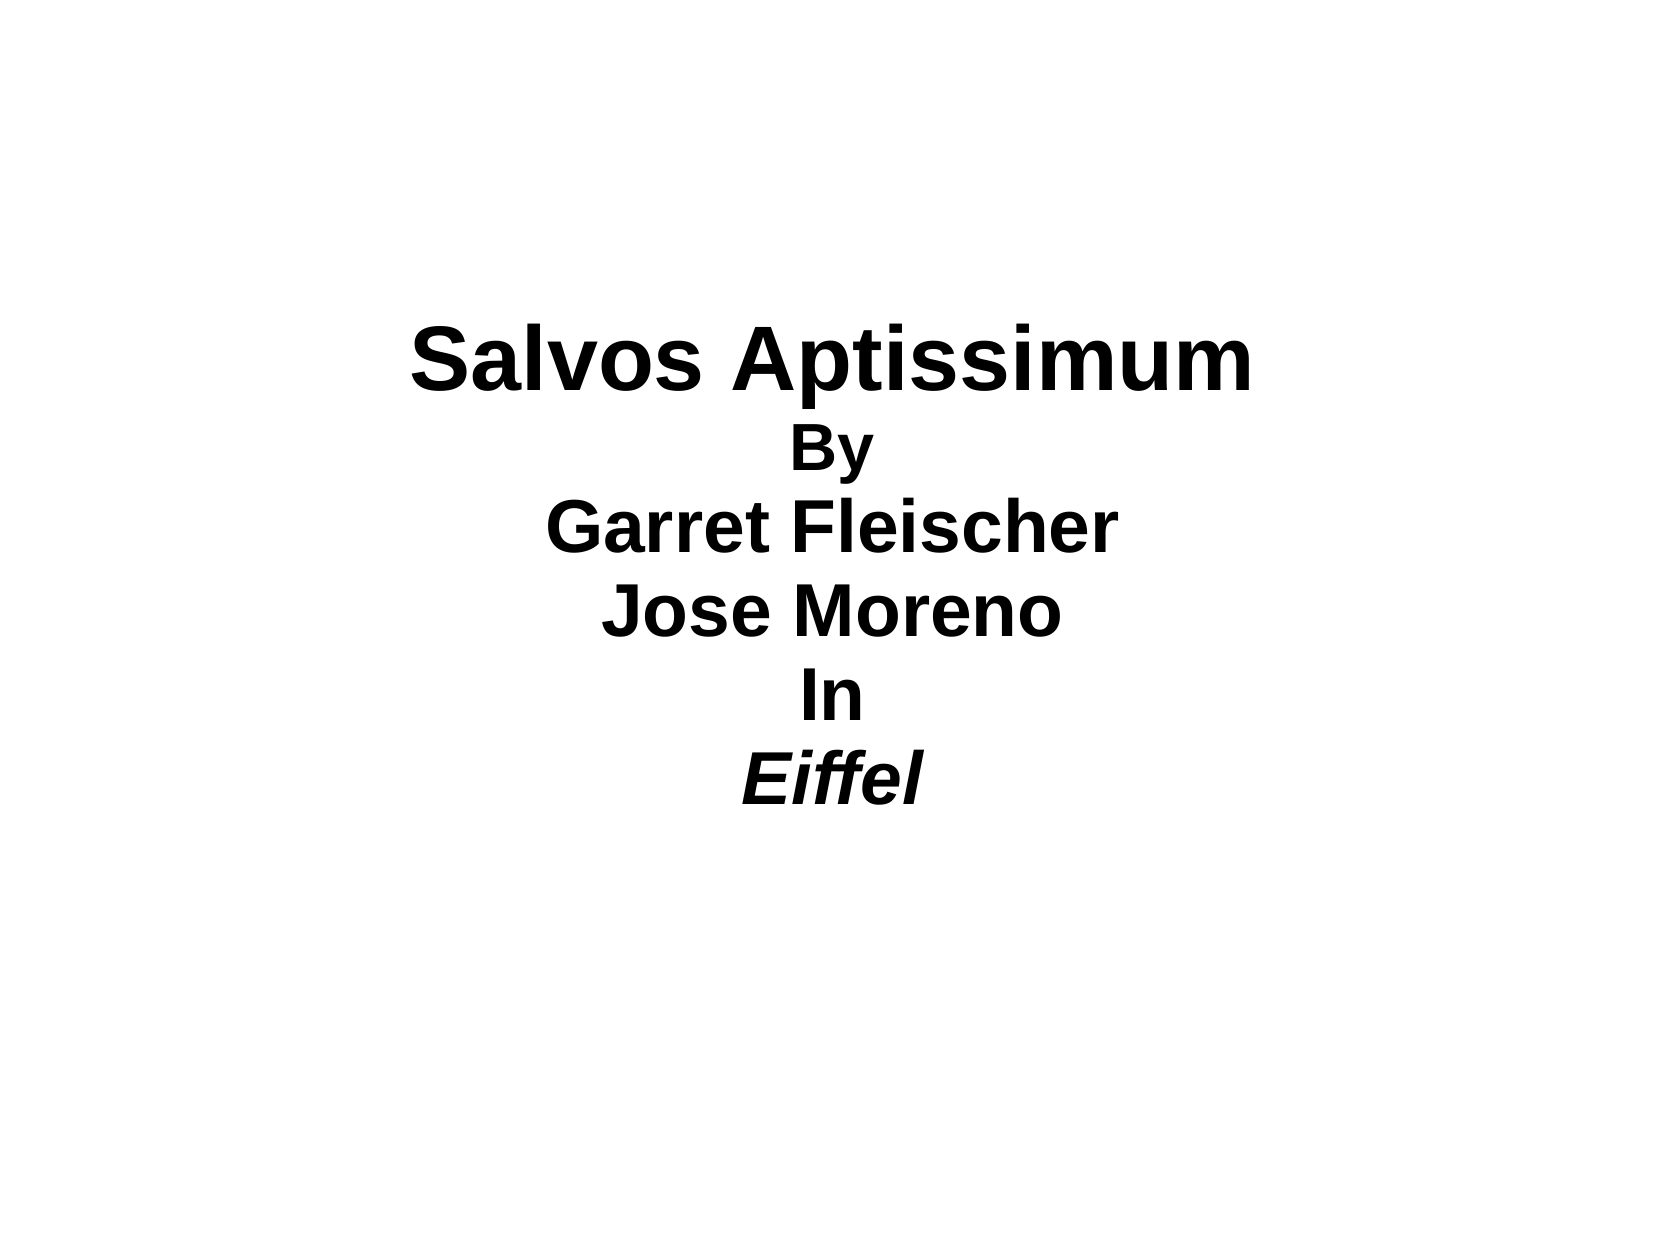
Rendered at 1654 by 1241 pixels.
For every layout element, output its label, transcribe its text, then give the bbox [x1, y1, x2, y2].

text_box Salvos Aptissimum By Garret Fleischer Jose Moreno In Eiffel [300, 300, 1366, 829]
